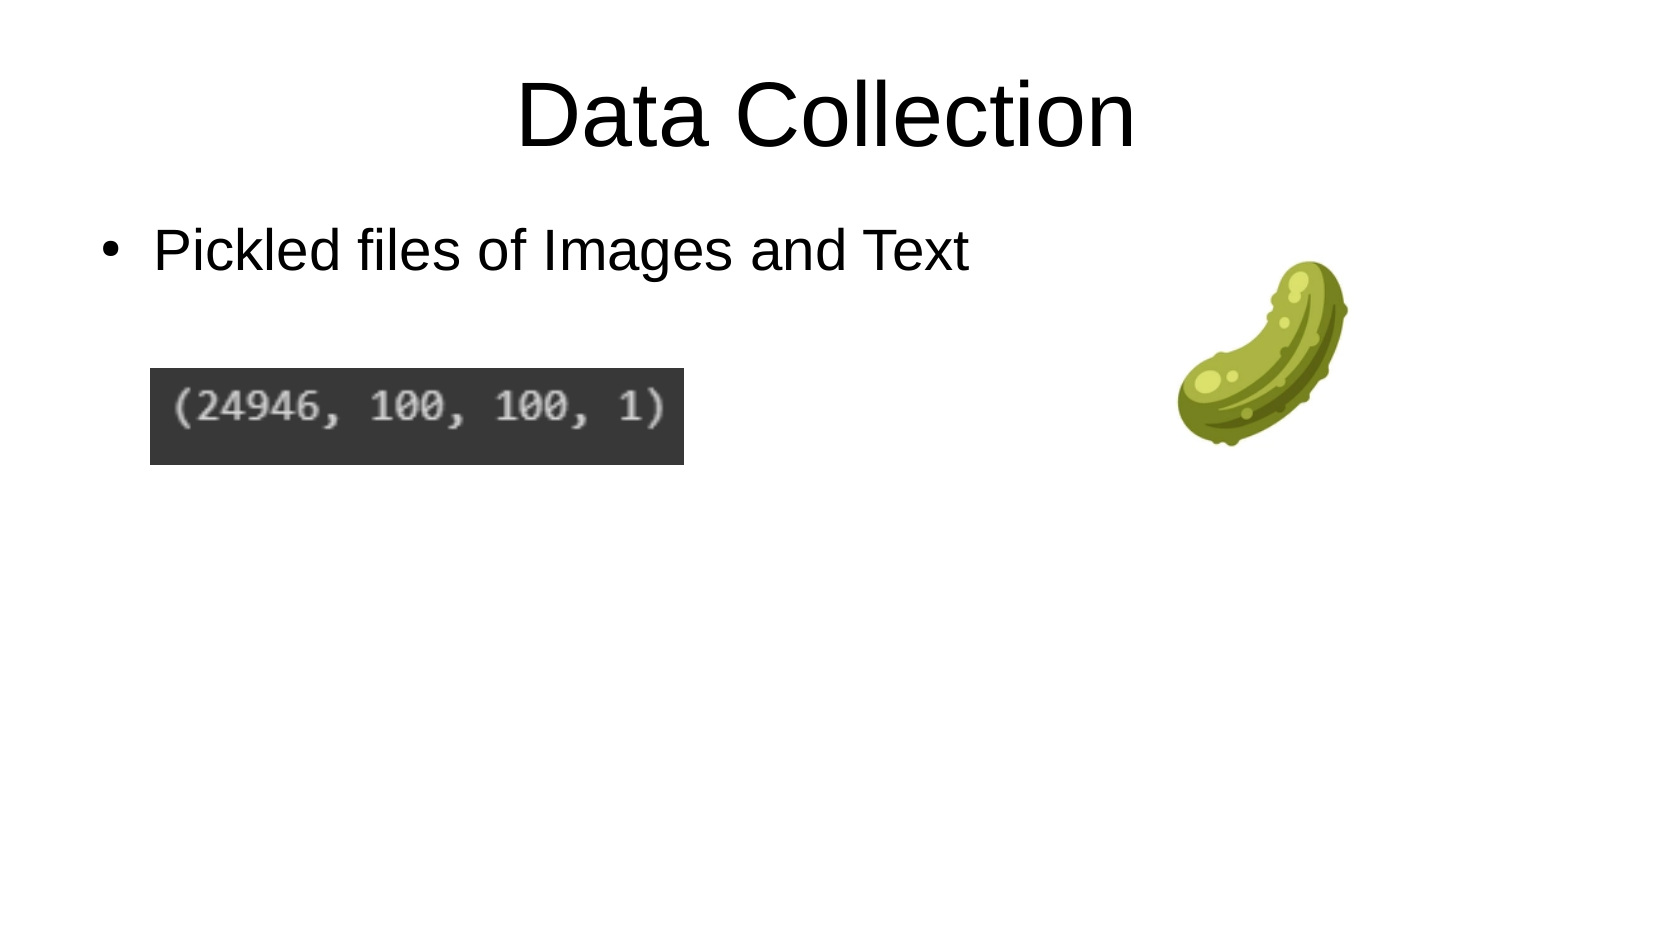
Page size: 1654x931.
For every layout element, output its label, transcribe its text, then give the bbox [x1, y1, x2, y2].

picture [150, 368, 684, 466]
list Pickled files of Images and Text [82, 217, 1036, 721]
picture [1010, 164, 1516, 544]
title Data Collection [82, 37, 1571, 193]
